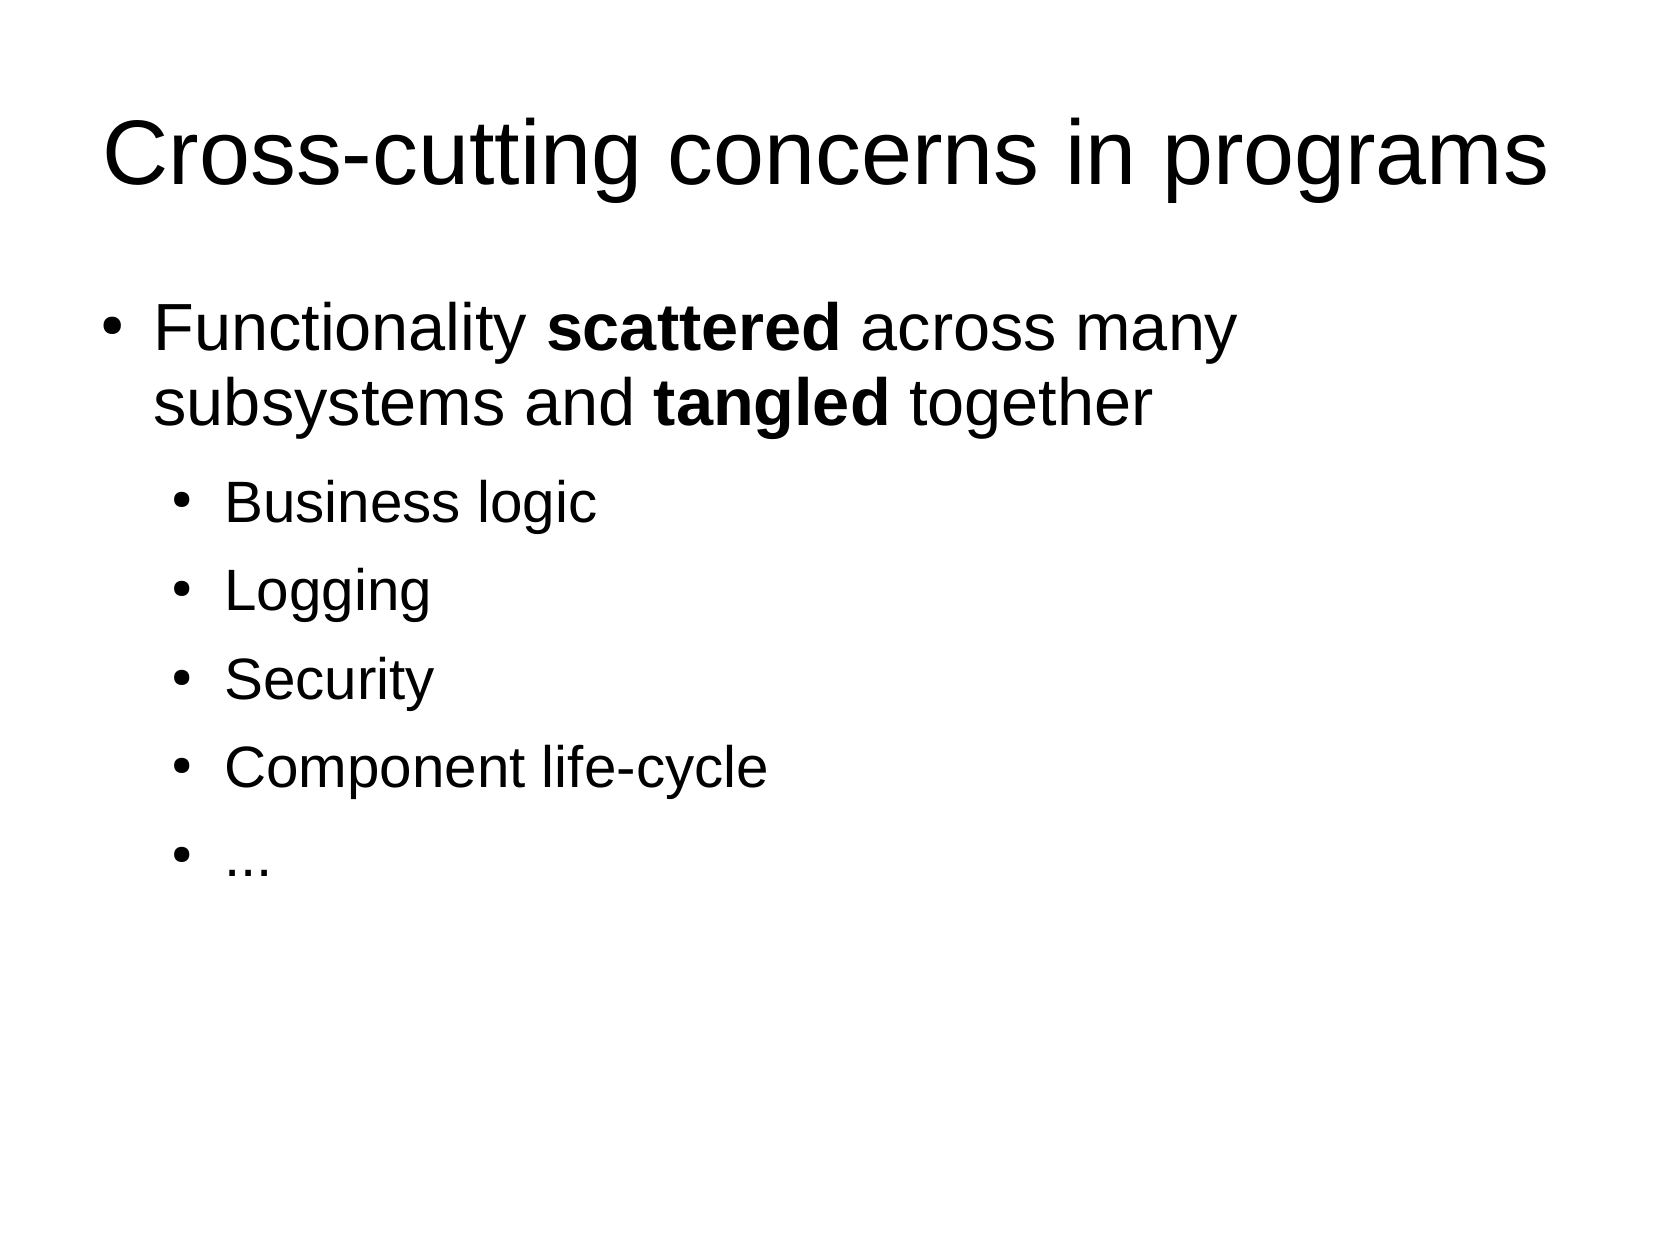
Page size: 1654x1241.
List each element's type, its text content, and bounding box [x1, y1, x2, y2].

list Functionality scattered across many subsystems and tangled together Business logic Logging Security Component life-cycle ... [82, 290, 1538, 1109]
title Cross-cutting concerns in programs [82, 49, 1571, 257]
